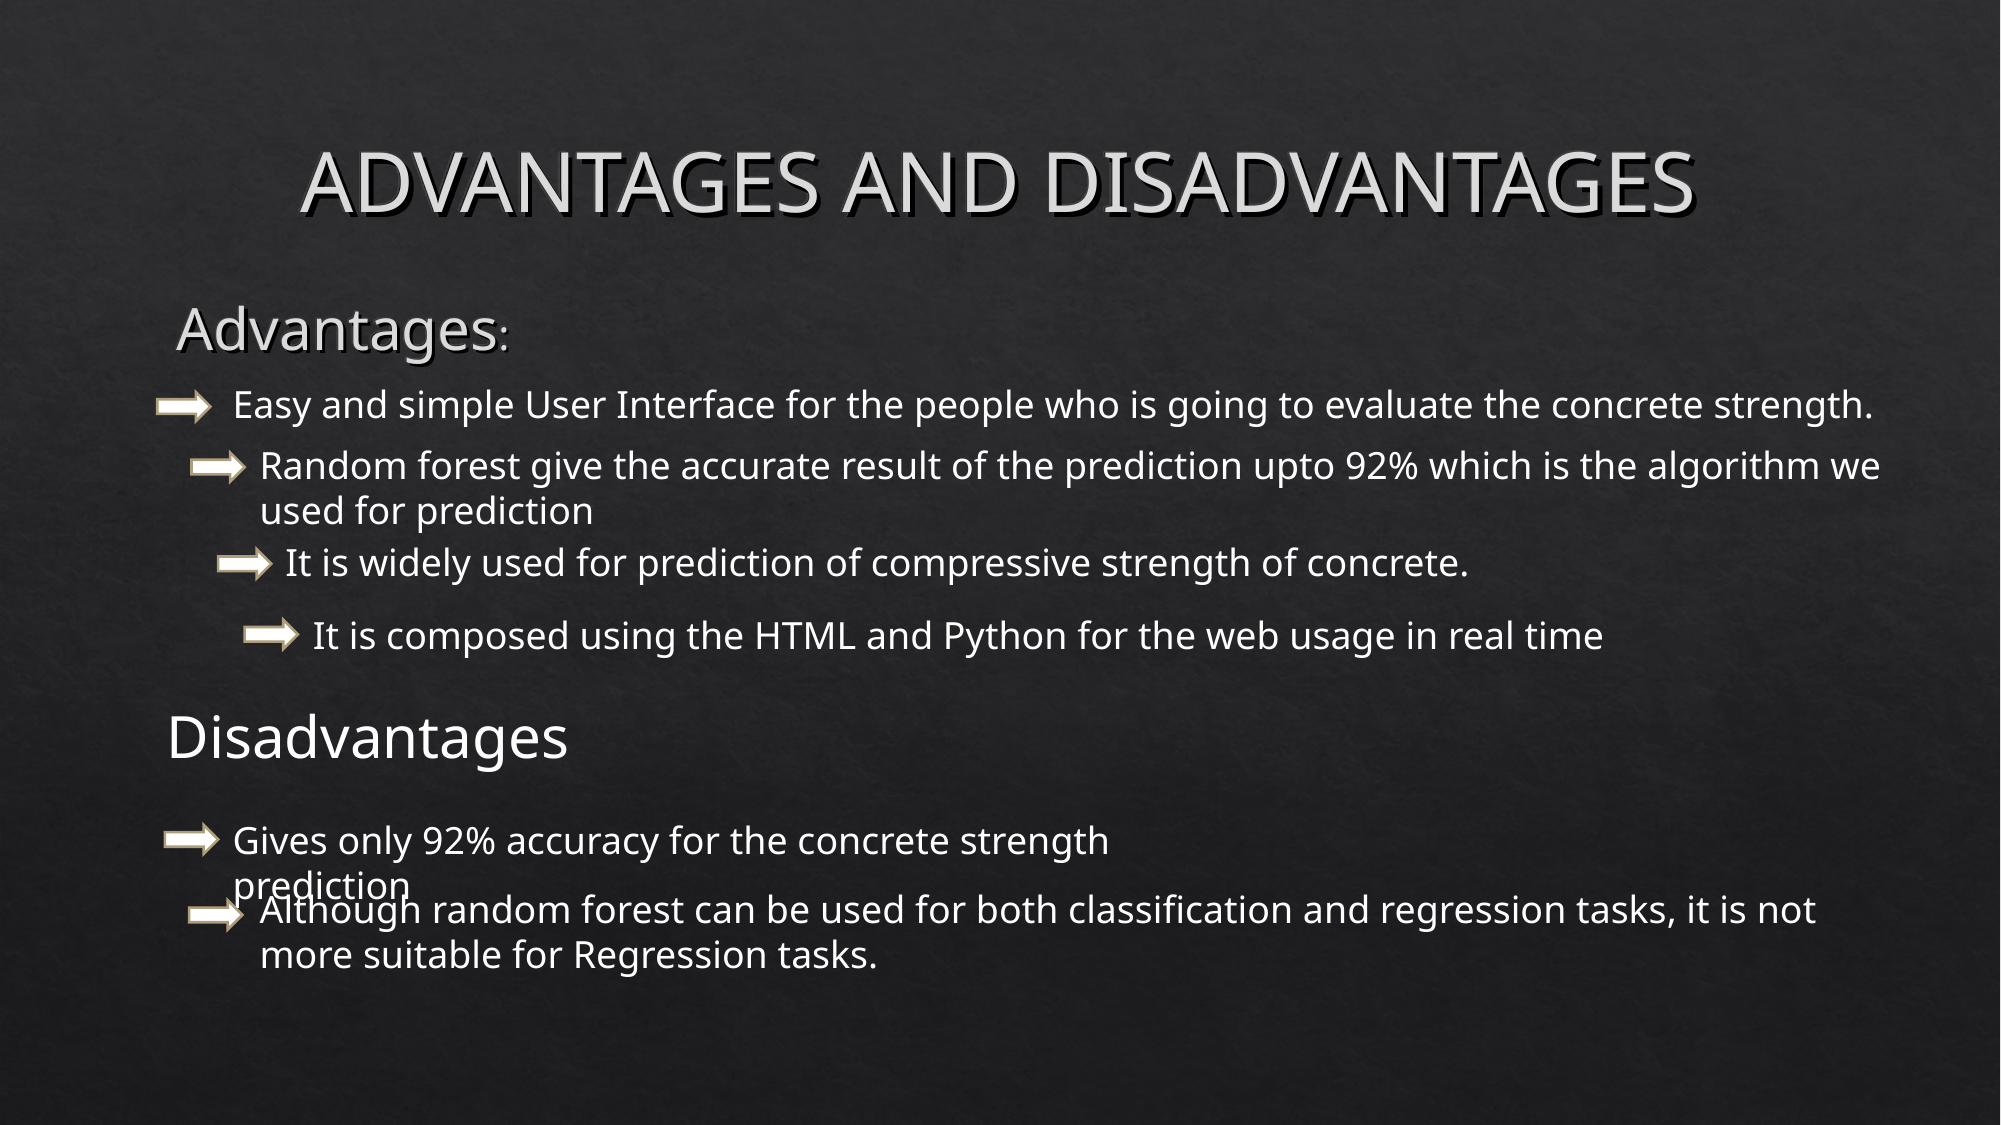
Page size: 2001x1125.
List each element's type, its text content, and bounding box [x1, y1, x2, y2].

text_box Random forest give the accurate result of the prediction upto 92% which is the algorithm we used for prediction [244, 434, 1944, 541]
text_box Disadvantages [151, 692, 1152, 779]
text_box [218, 549, 270, 579]
text_box [164, 824, 217, 855]
text_box [189, 900, 243, 930]
text_box [191, 452, 244, 482]
title ADVANTAGES AND DISADVANTAGES [149, 99, 1849, 260]
text_box It is widely used for prediction of compressive strength of concrete. [270, 531, 1606, 592]
text_box Easy and simple User Interface for the people who is going to evaluate the concrete strength. [217, 373, 1917, 435]
list Advantages: [149, 284, 1849, 950]
text_box Although random forest can be used for both classification and regression tasks, it is not more suitable for Regression tasks. [244, 878, 1867, 985]
text_box [244, 619, 297, 649]
text_box It is composed using the HTML and Python for the web usage in real time [297, 604, 1633, 665]
text_box [157, 392, 211, 422]
text_box Gives only 92% accuracy for the concrete strength prediction [217, 809, 1218, 870]
